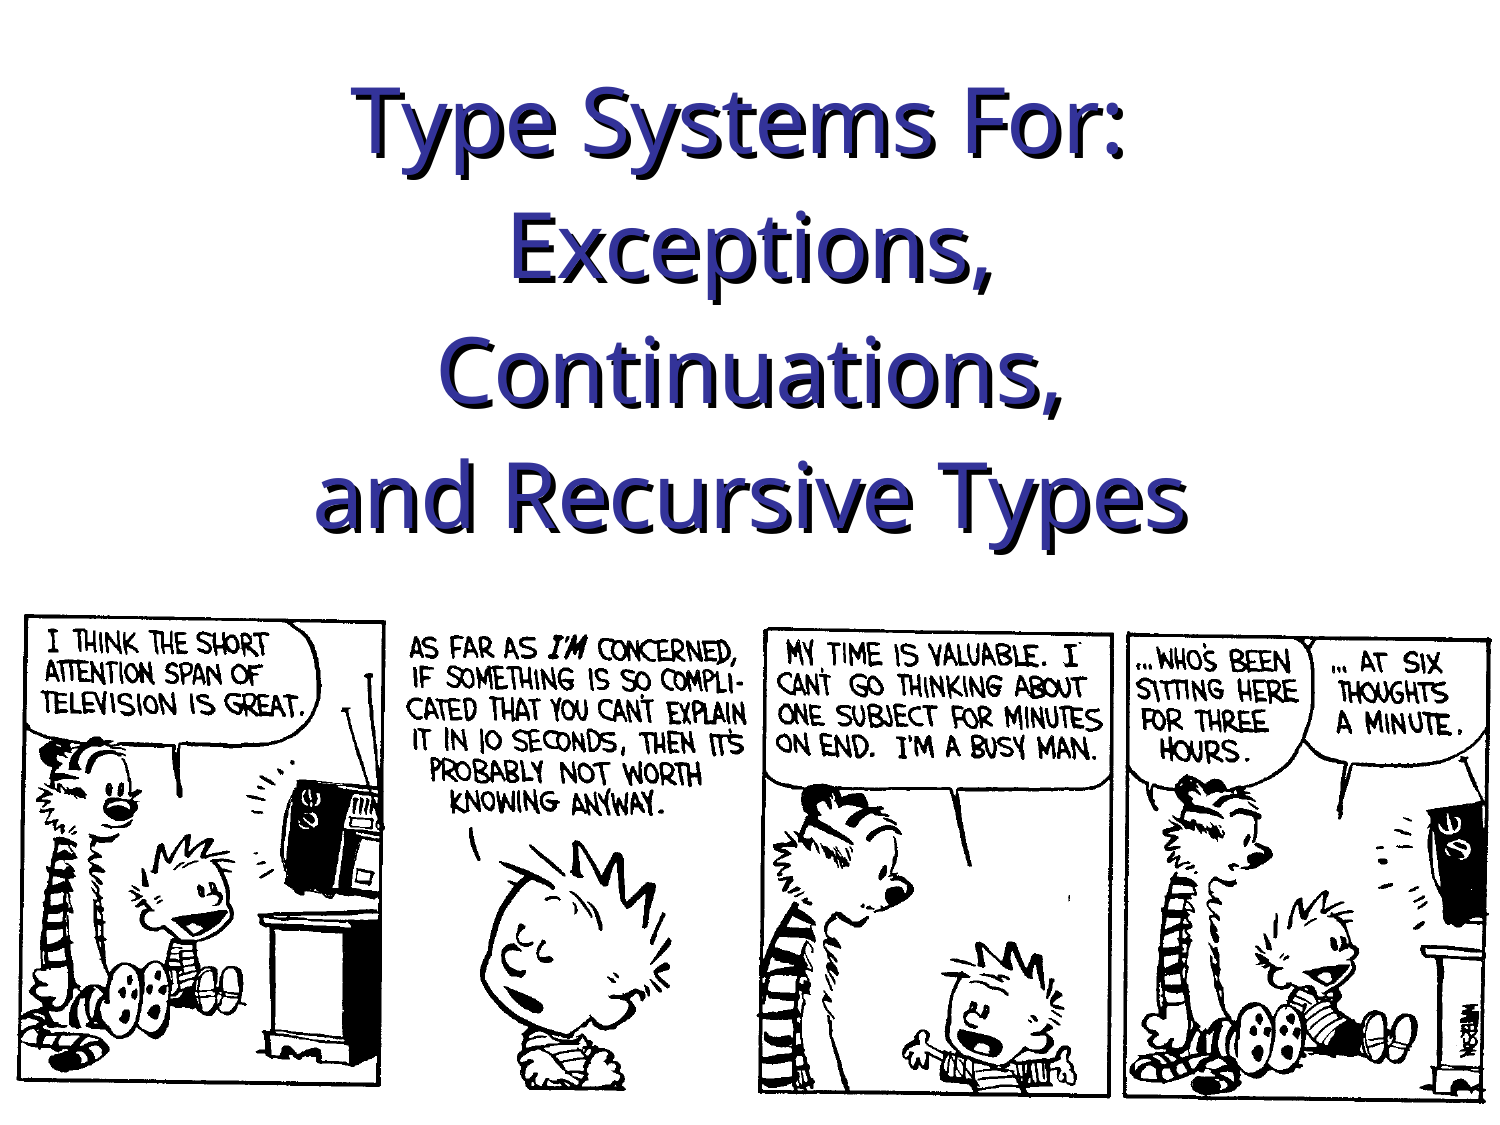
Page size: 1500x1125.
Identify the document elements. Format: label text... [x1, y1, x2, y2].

title Type Systems For: Exceptions, Continuations, and Recursive Types [37, 91, 1463, 598]
picture [0, 598, 1500, 1125]
